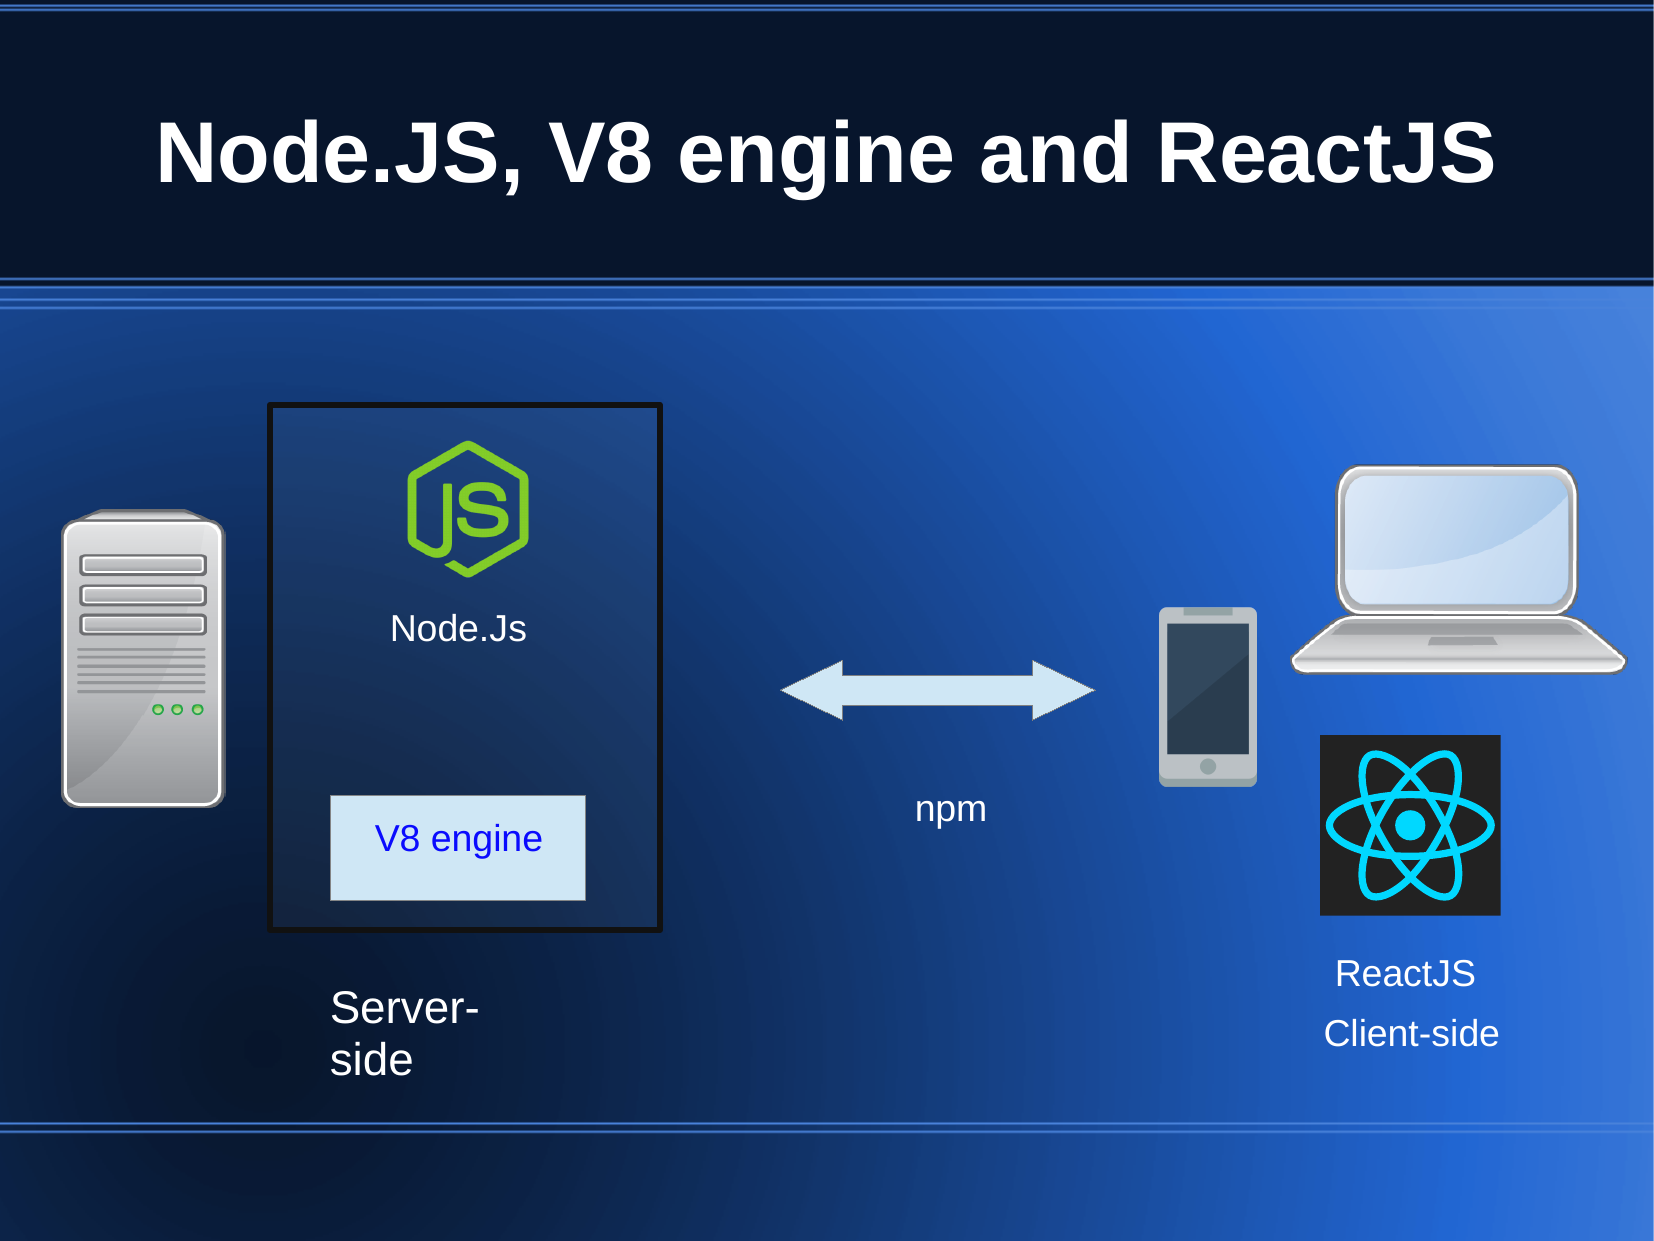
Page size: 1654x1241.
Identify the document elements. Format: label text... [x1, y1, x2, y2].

text_box Node.Js [375, 600, 556, 676]
title Node.JS, V8 engine and ReactJS [82, 49, 1571, 257]
picture [0, 0, 1654, 1241]
text_box Client-side [1308, 1005, 1516, 1062]
text_box Server-side [315, 975, 579, 1051]
text_box ReactJS [1320, 945, 1492, 1002]
text_box npm [900, 780, 1003, 837]
text_box [780, 660, 1096, 721]
text_box [270, 405, 661, 931]
